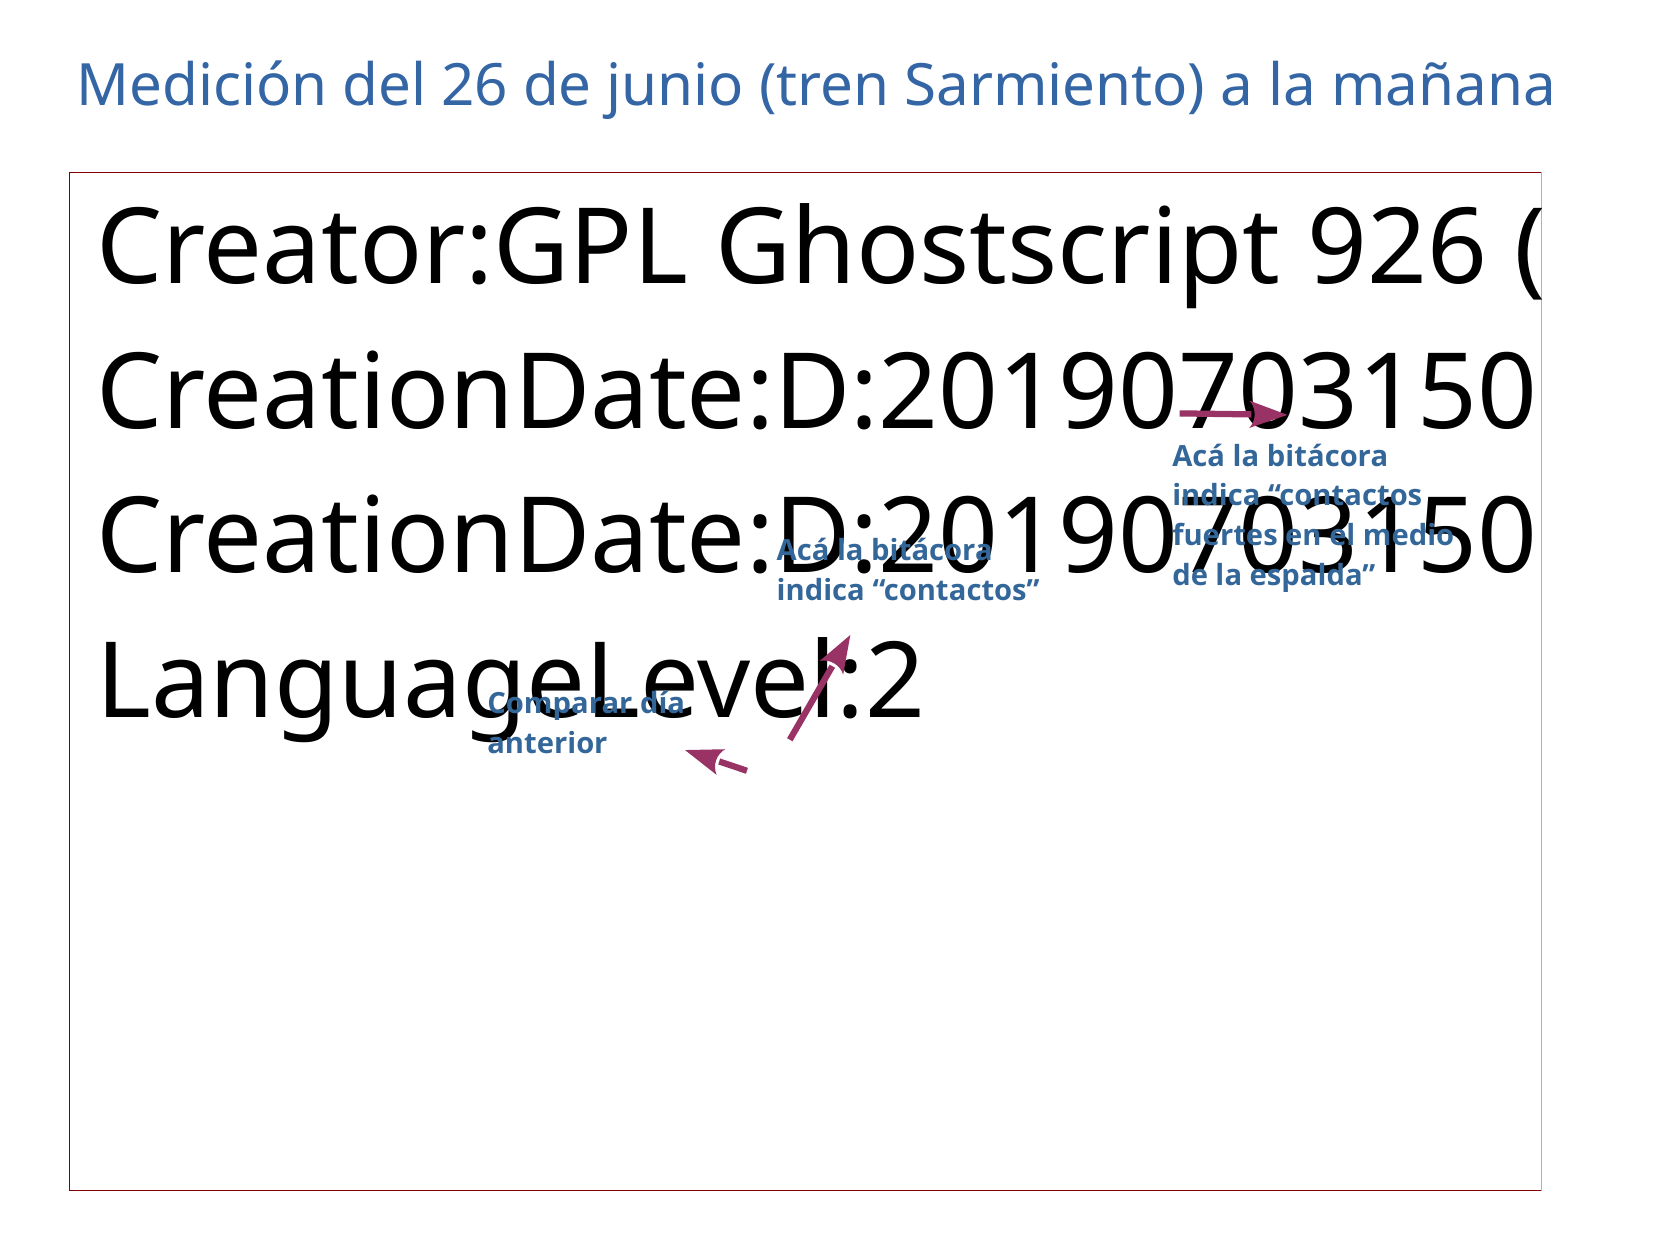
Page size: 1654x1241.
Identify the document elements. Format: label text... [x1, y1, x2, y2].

picture [62, 165, 1542, 1191]
text_box Acá la bitácora indica “contactos fuertes en el medio de la espalda” [1157, 427, 1540, 635]
text_box Medición del 26 de junio (tren Sarmiento) a la mañana [62, 35, 1565, 126]
text_box Comparar día anterior [472, 675, 750, 787]
text_box Acá la bitácora indica “contactos” [761, 521, 1095, 633]
